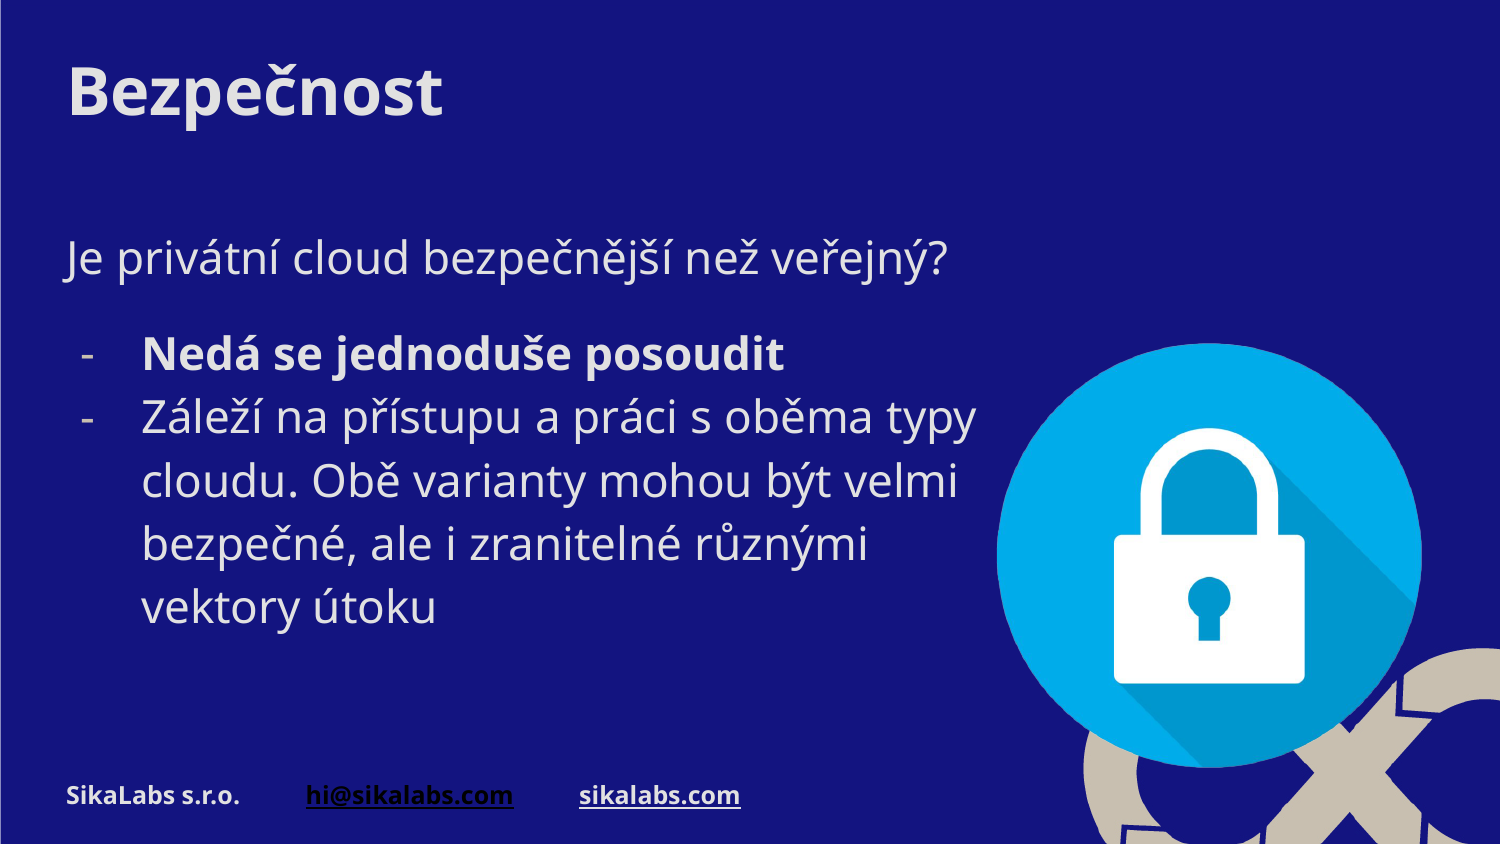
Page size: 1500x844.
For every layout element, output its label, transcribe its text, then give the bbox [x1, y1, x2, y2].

title Bezpečnost [51, 33, 1449, 128]
picture [0, 0, 1500, 844]
list Je privátní cloud bezpečnější než veřejný? Nedá se jednoduše posoudit Záleží na přístupu a práci s oběma typy cloudu. Obě varianty mohou být velmi bezpečné, ale i zranitelné různými vektory útoku [51, 205, 1437, 688]
